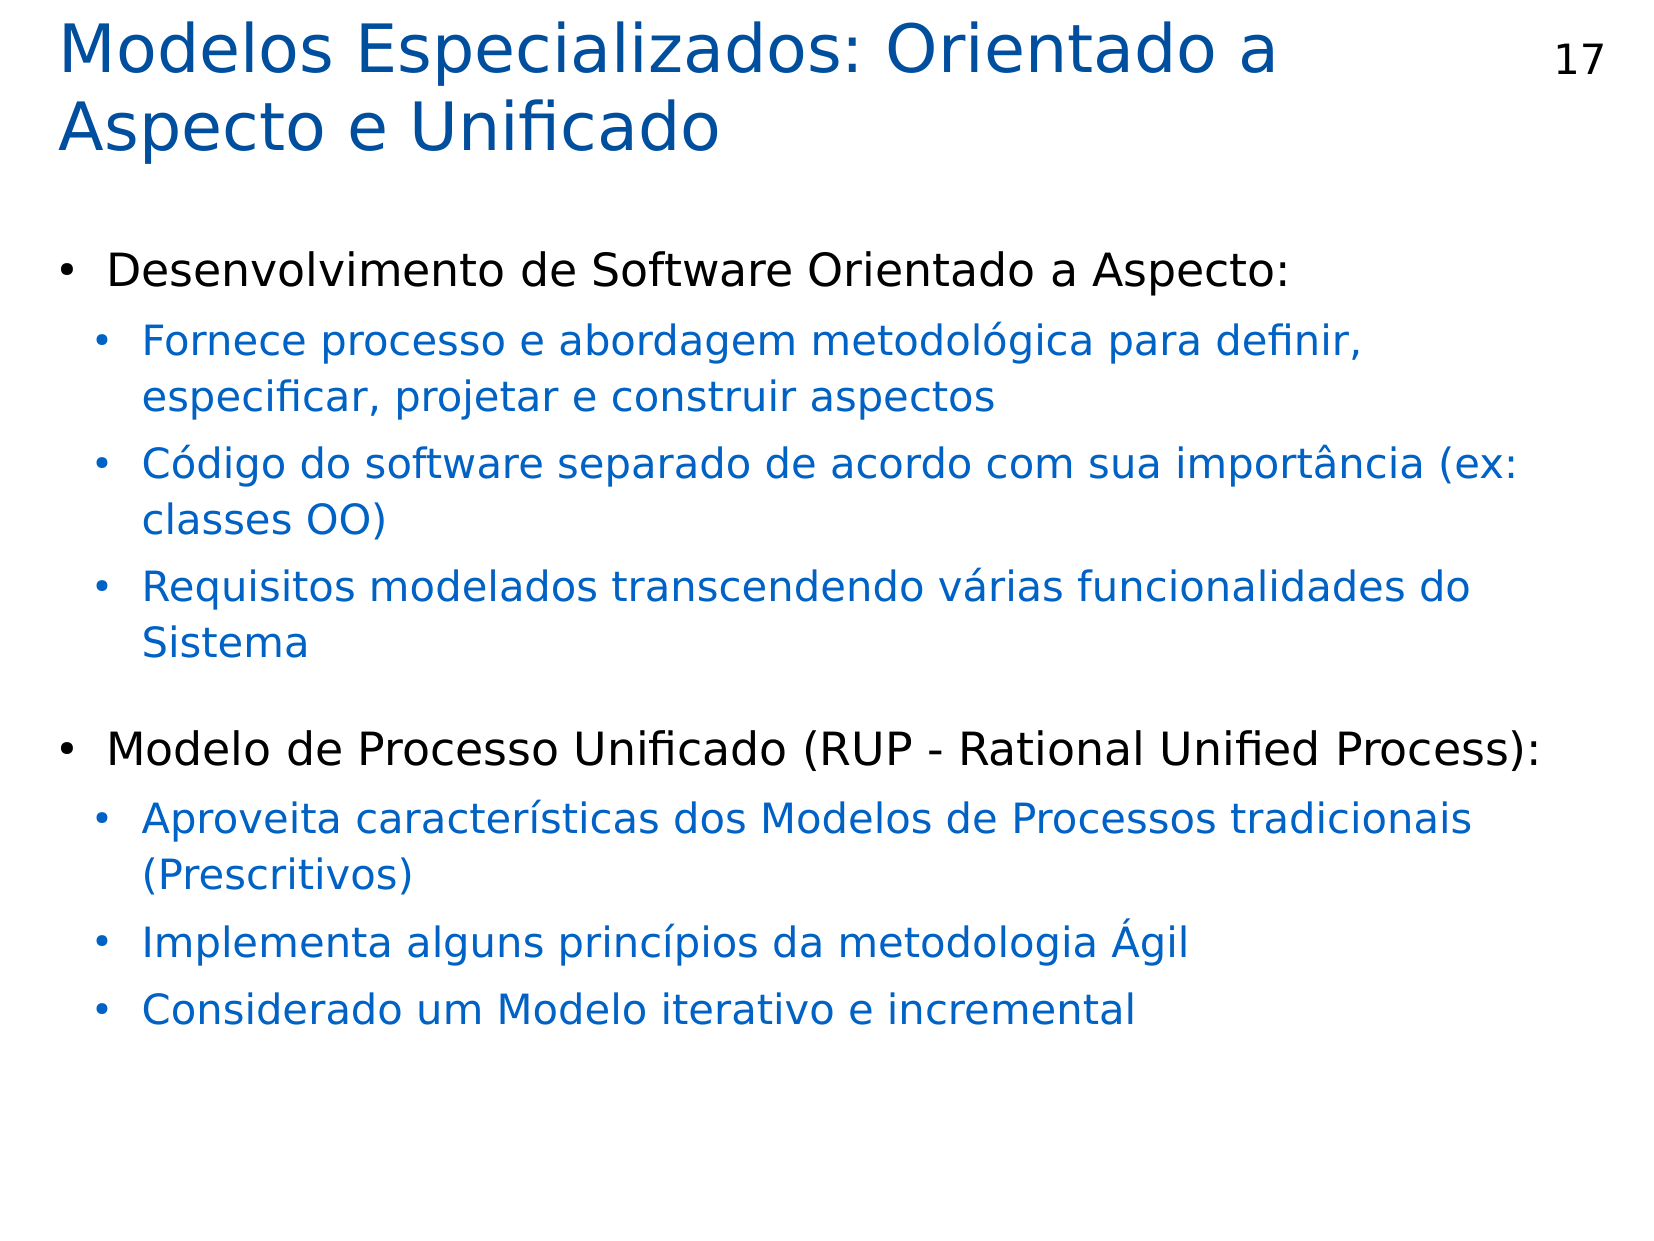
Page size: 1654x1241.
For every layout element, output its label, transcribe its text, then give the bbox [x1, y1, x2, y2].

title Modelos Especializados: Orientado a Aspecto e Unificado [59, 10, 1506, 167]
list Desenvolvimento de Software Orientado a Aspecto: Fornece processo e abordagem metodológica para definir, especificar, projetar e construir aspectos Código do software separado de acordo com sua importância (ex: classes OO) Requisitos modelados transcendendo várias funcionalidades do Sistema Modelo de Processo Unificado (RUP - Rational Unified Process): Aproveita características dos Modelos de Processos tradicionais (Prescritivos) Implementa alguns princípios da metodologia Ágil Considerado um Modelo iterativo e incremental [59, 236, 1595, 1211]
